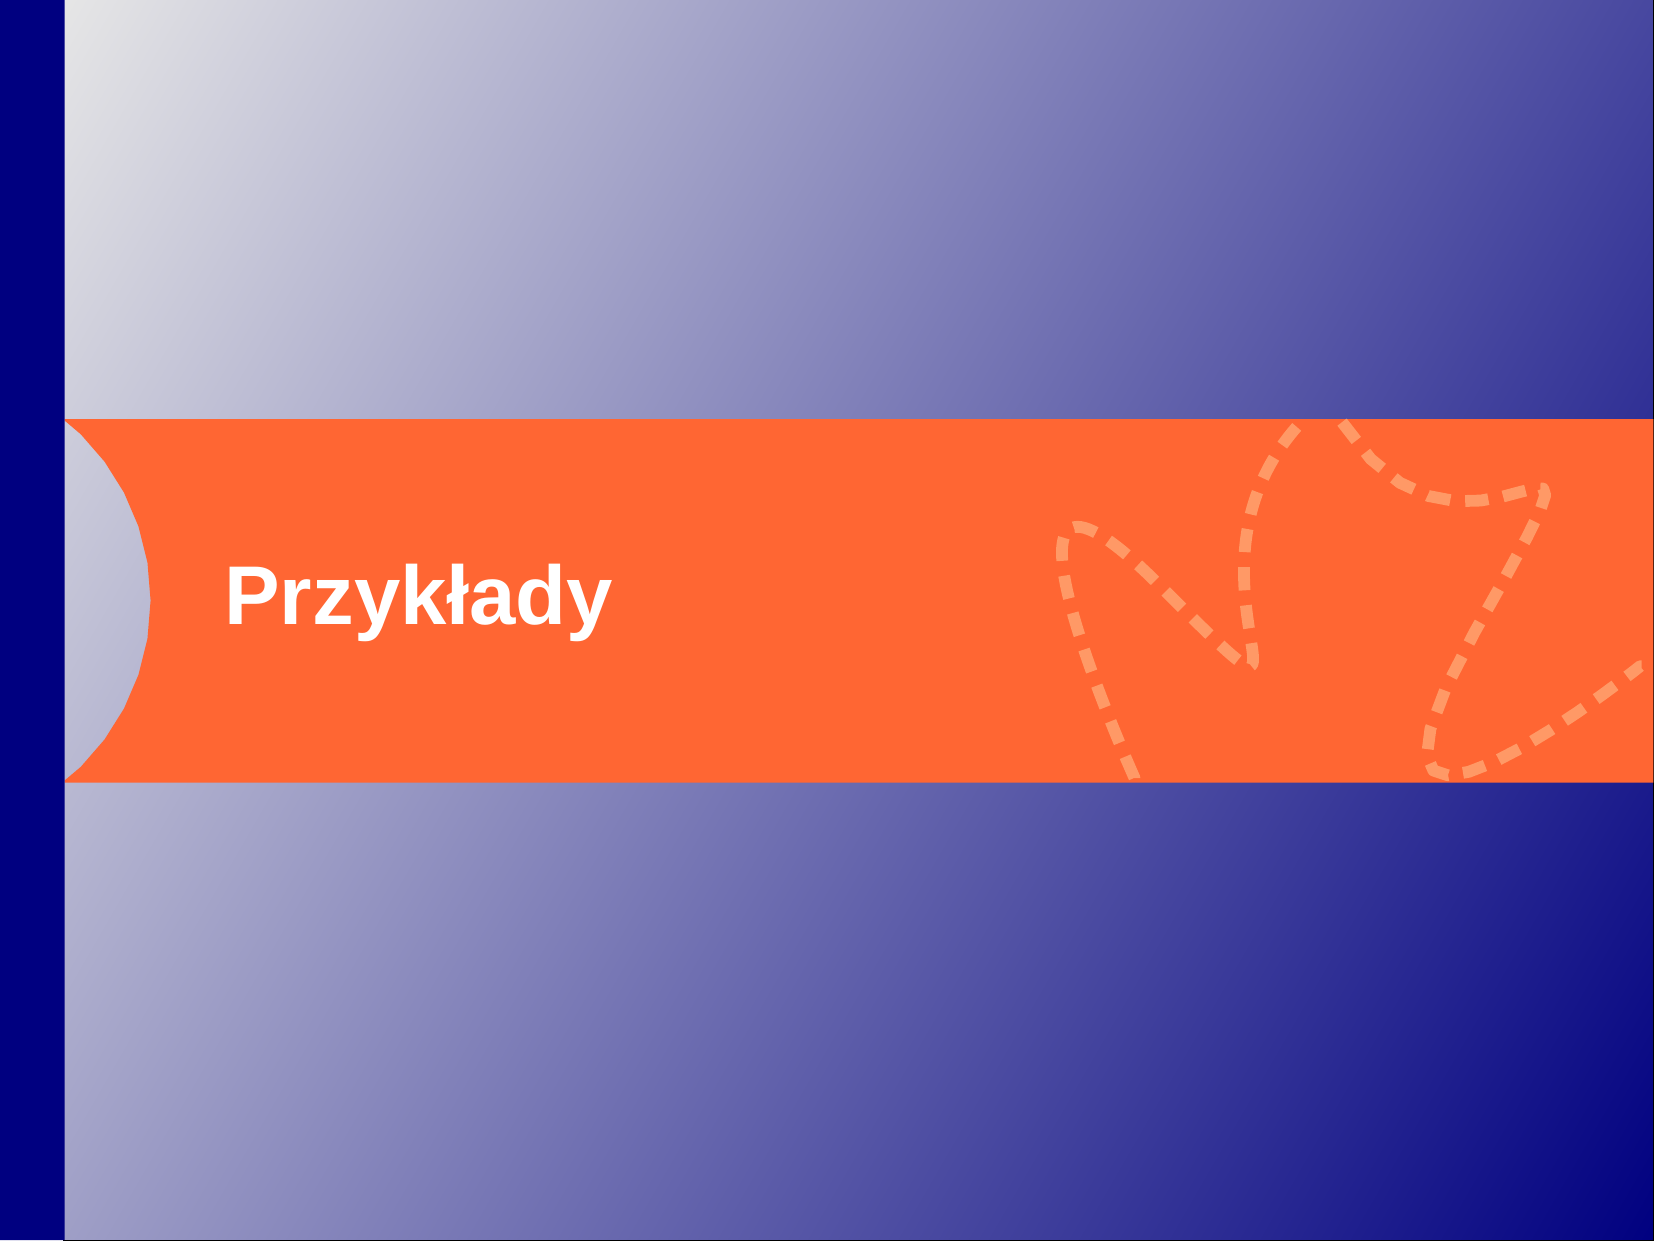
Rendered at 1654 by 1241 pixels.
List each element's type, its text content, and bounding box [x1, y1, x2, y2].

title Przykłady [224, 497, 1093, 704]
